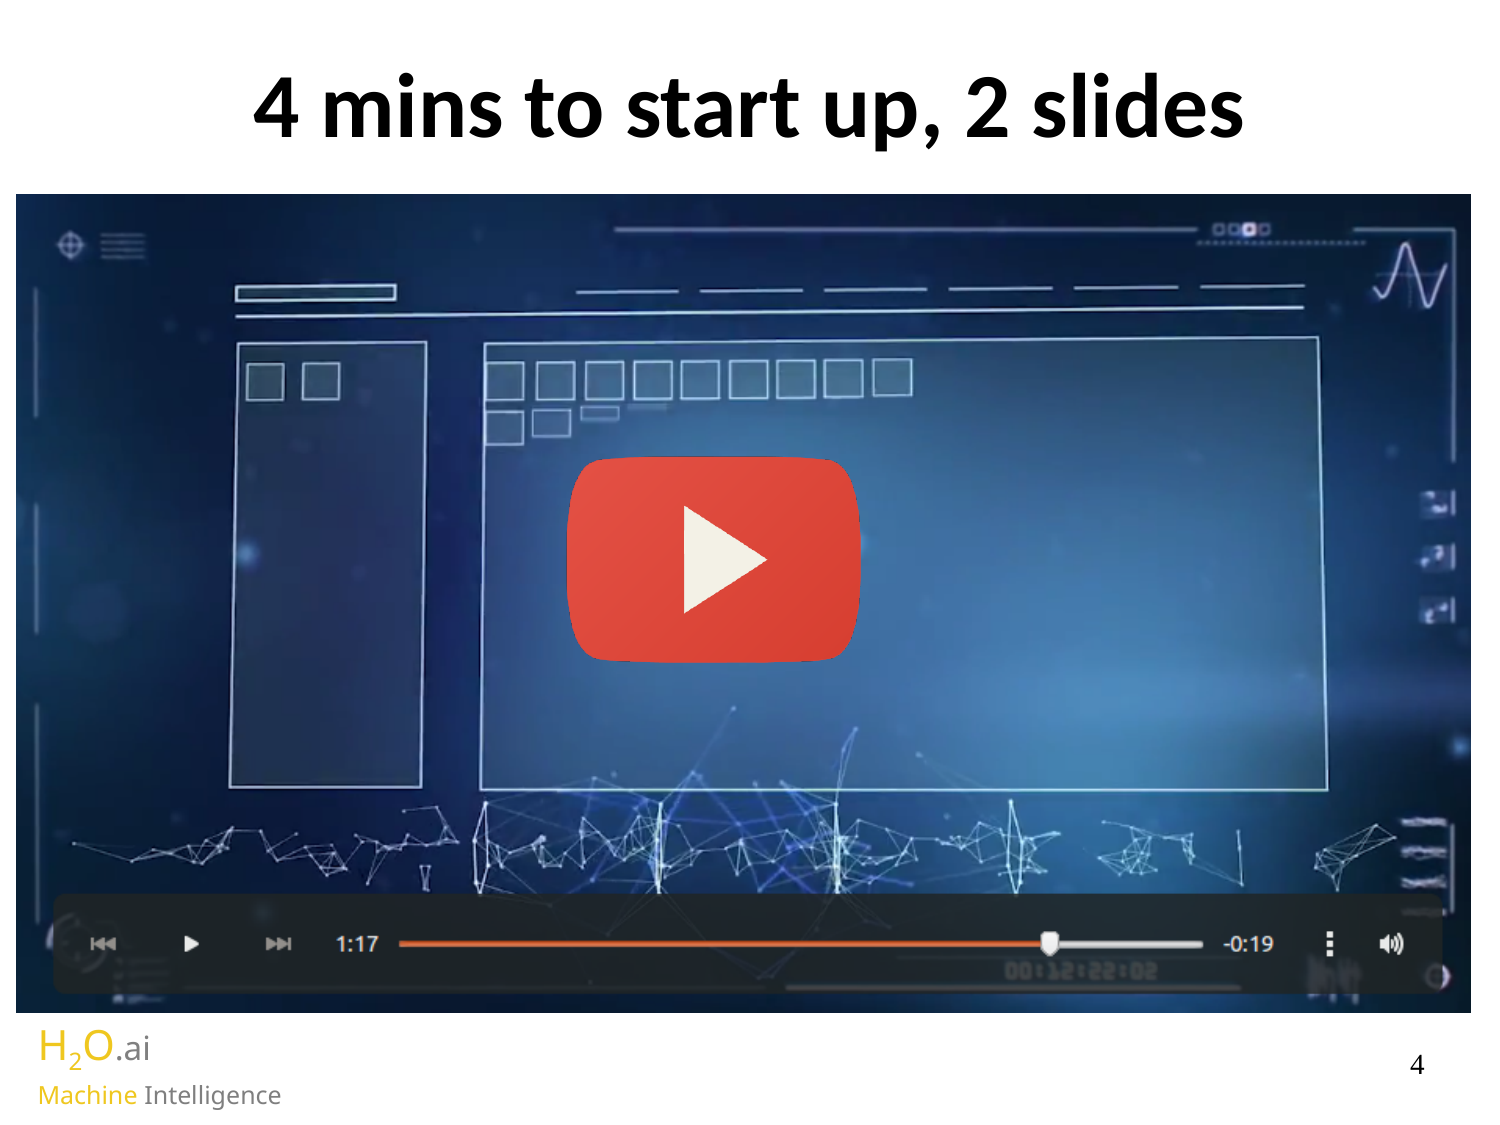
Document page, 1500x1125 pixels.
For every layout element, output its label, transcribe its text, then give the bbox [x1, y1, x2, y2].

list [30, 1013, 1456, 1114]
picture [16, 194, 1471, 1013]
title 4 mins to start up, 2 slides [75, 0, 1425, 194]
